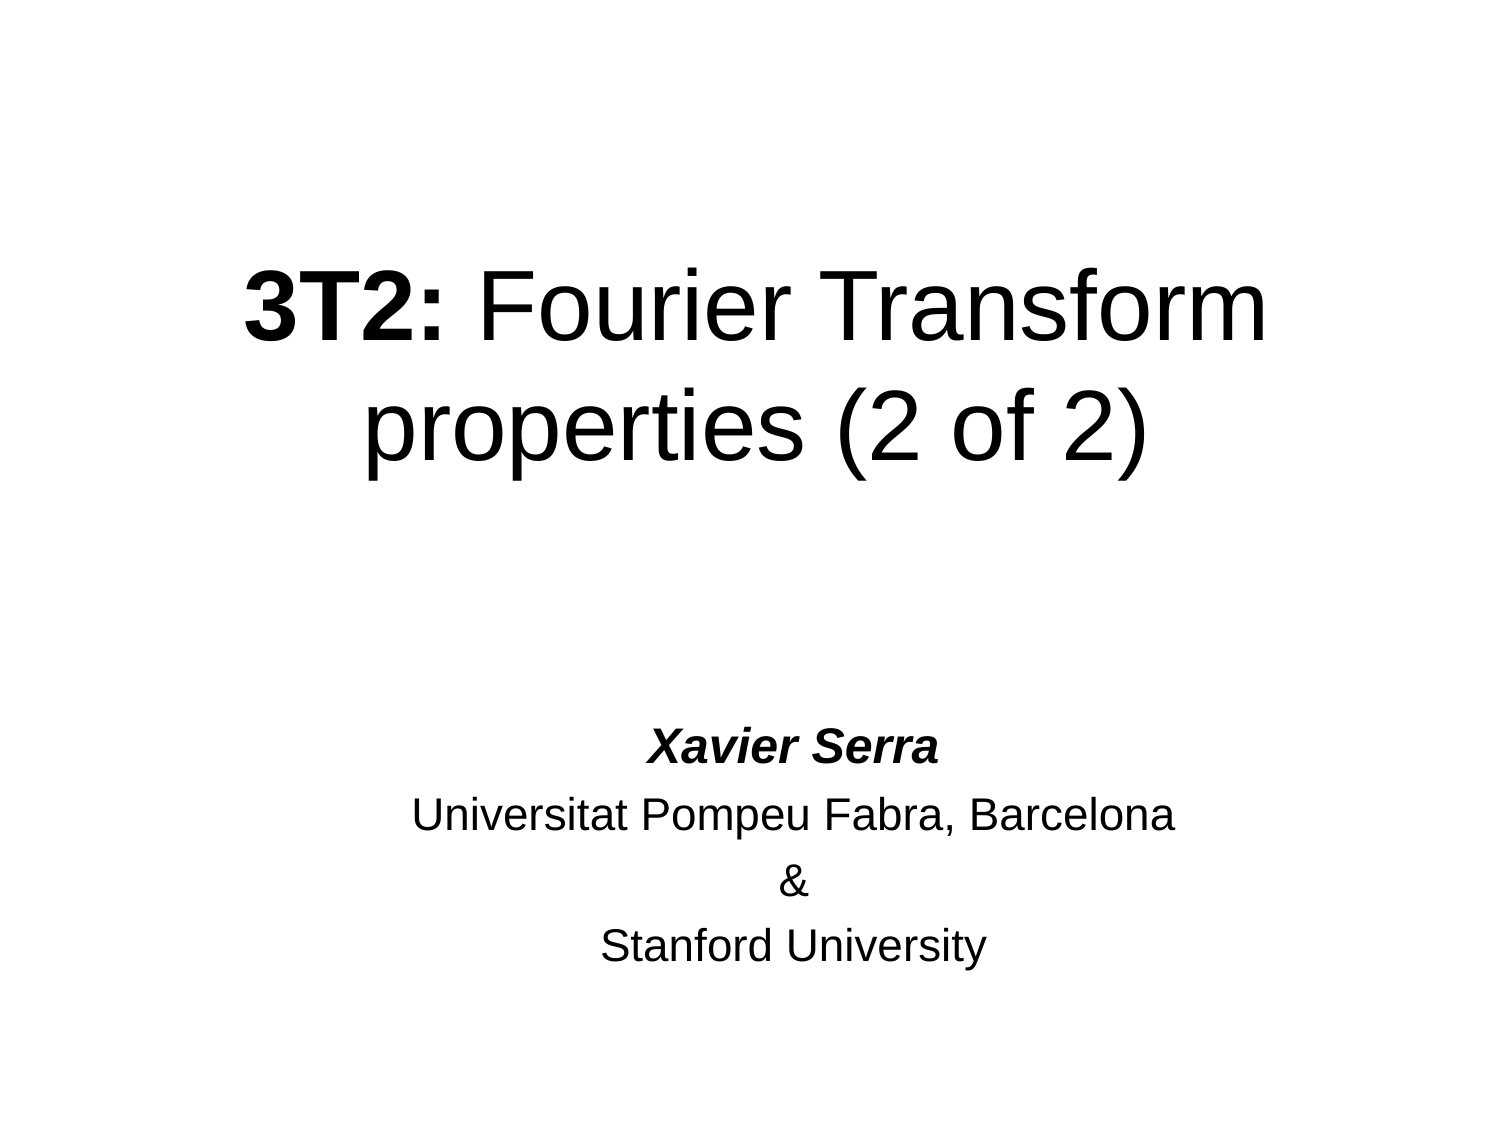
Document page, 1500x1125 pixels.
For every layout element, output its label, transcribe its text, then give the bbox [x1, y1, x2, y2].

text_box Xavier Serra Universitat Pompeu Fabra, Barcelona & Stanford University [337, 710, 1250, 887]
title 3T2: Fourier Transform properties (2 of 2) [48, 90, 1429, 631]
